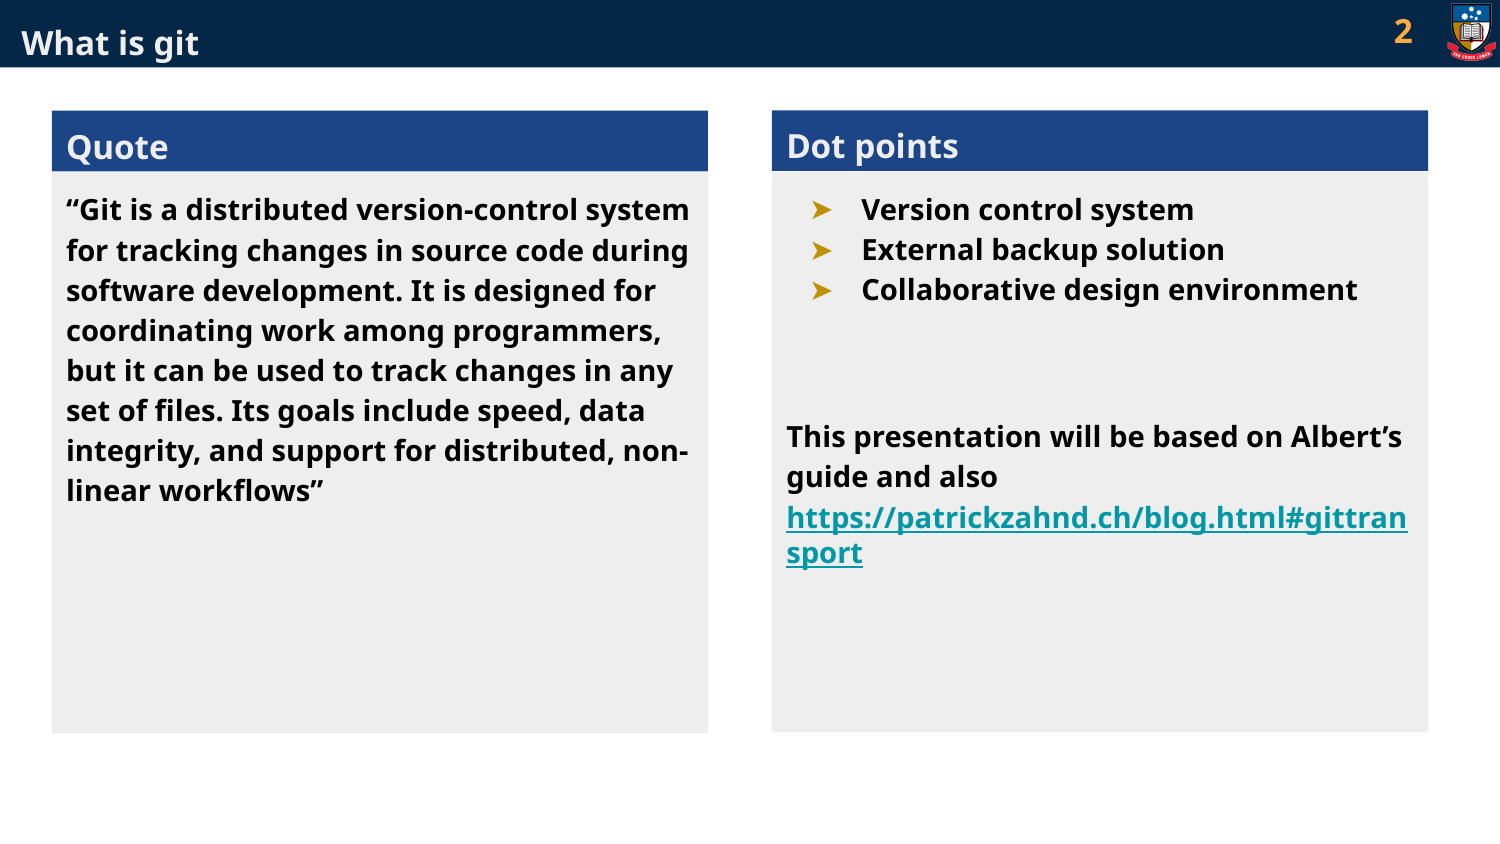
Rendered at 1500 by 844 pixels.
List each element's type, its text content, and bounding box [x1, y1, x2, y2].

picture [1446, 1, 1497, 63]
subtitle What is git [6, 1, 728, 63]
title Dot points [771, 110, 1428, 170]
list Version control system External backup solution Collaborative design environment This presentation will be based on Albert’s guide and also https://patrickzahnd.ch/blog.html#gittransport [771, 170, 1428, 671]
list “Git is a distributed version-control system for tracking changes in source code during software development. It is designed for coordinating work among programmers, but it can be used to track changes in any set of files. Its goals include speed, data integrity, and support for distributed, non-linear workflows” [51, 171, 708, 672]
slide_number <number> [1338, 0, 1428, 65]
title Quote [51, 110, 708, 171]
